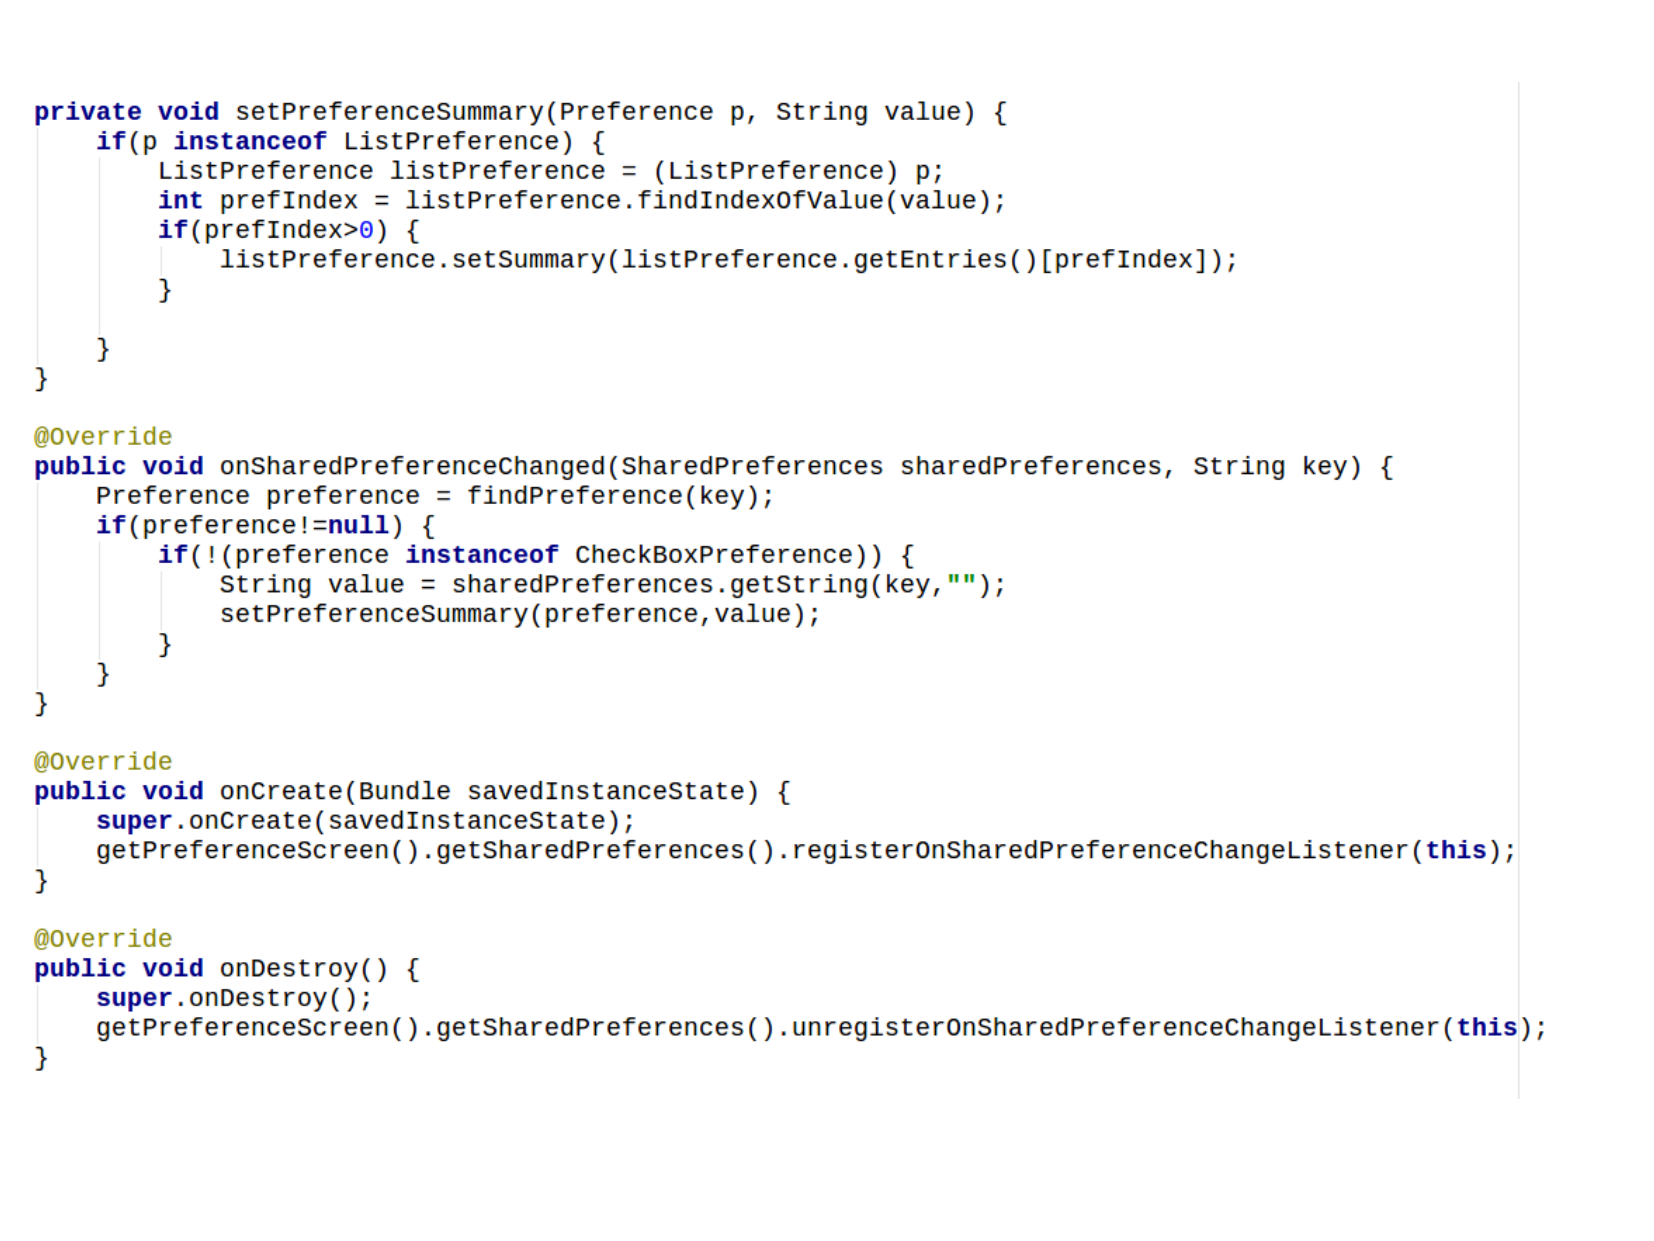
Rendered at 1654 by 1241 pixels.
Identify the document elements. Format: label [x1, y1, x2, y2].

picture [2, 82, 1654, 1099]
